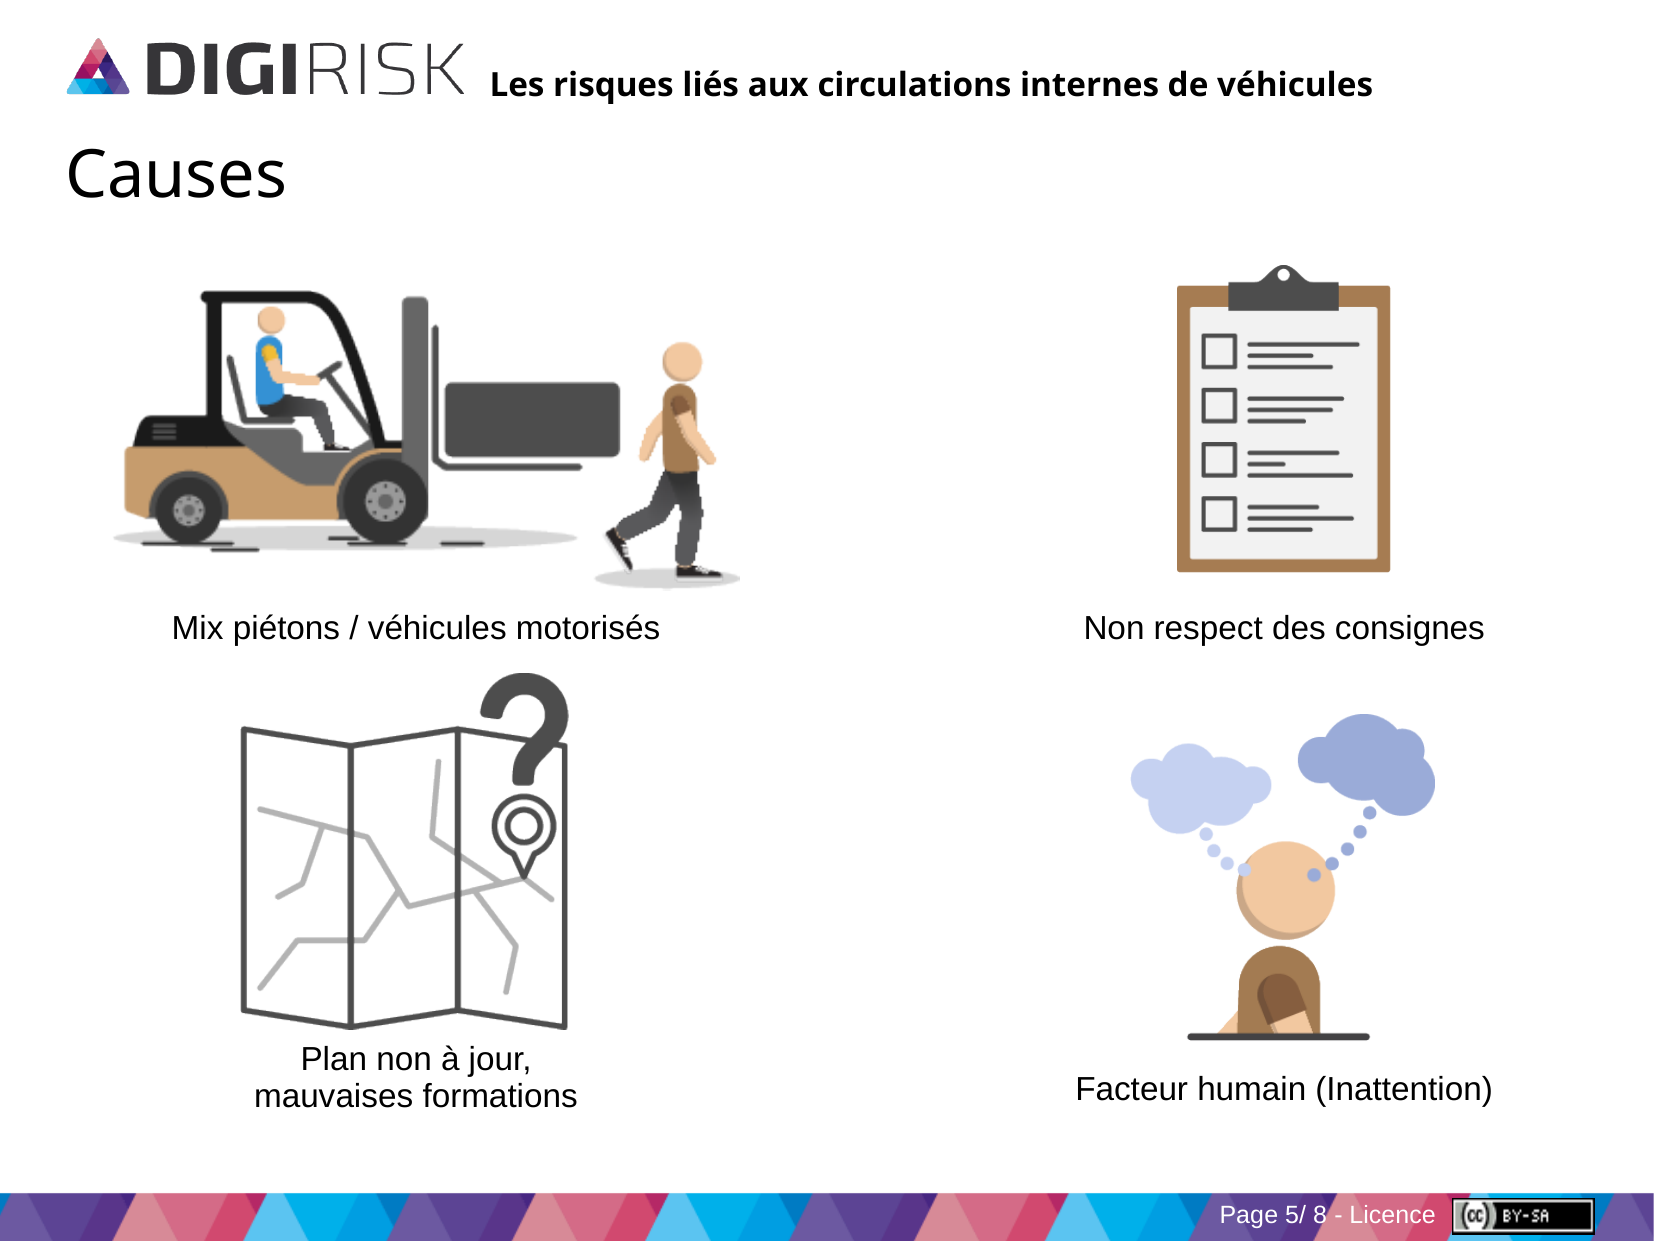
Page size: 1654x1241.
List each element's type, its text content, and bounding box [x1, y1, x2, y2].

picture [1130, 714, 1435, 1164]
picture [112, 290, 740, 591]
text_box Facteur humain (Inattention) [950, 1063, 1130, 1124]
text_box Non respect des consignes [950, 602, 1619, 663]
text_box Facteur humain (Inattention) [1435, 1063, 1619, 1124]
picture [240, 673, 569, 1030]
text_box Les risques liés aux circulations internes de véhicules [474, 53, 1583, 115]
title Causes [64, 130, 898, 212]
picture [0, 1175, 1654, 1241]
text_box Plan non à jour, mauvaises formations [82, 1033, 751, 1170]
picture [64, 35, 464, 95]
text_box Mix piétons / véhicules motorisés [82, 602, 751, 663]
picture [1177, 265, 1391, 573]
